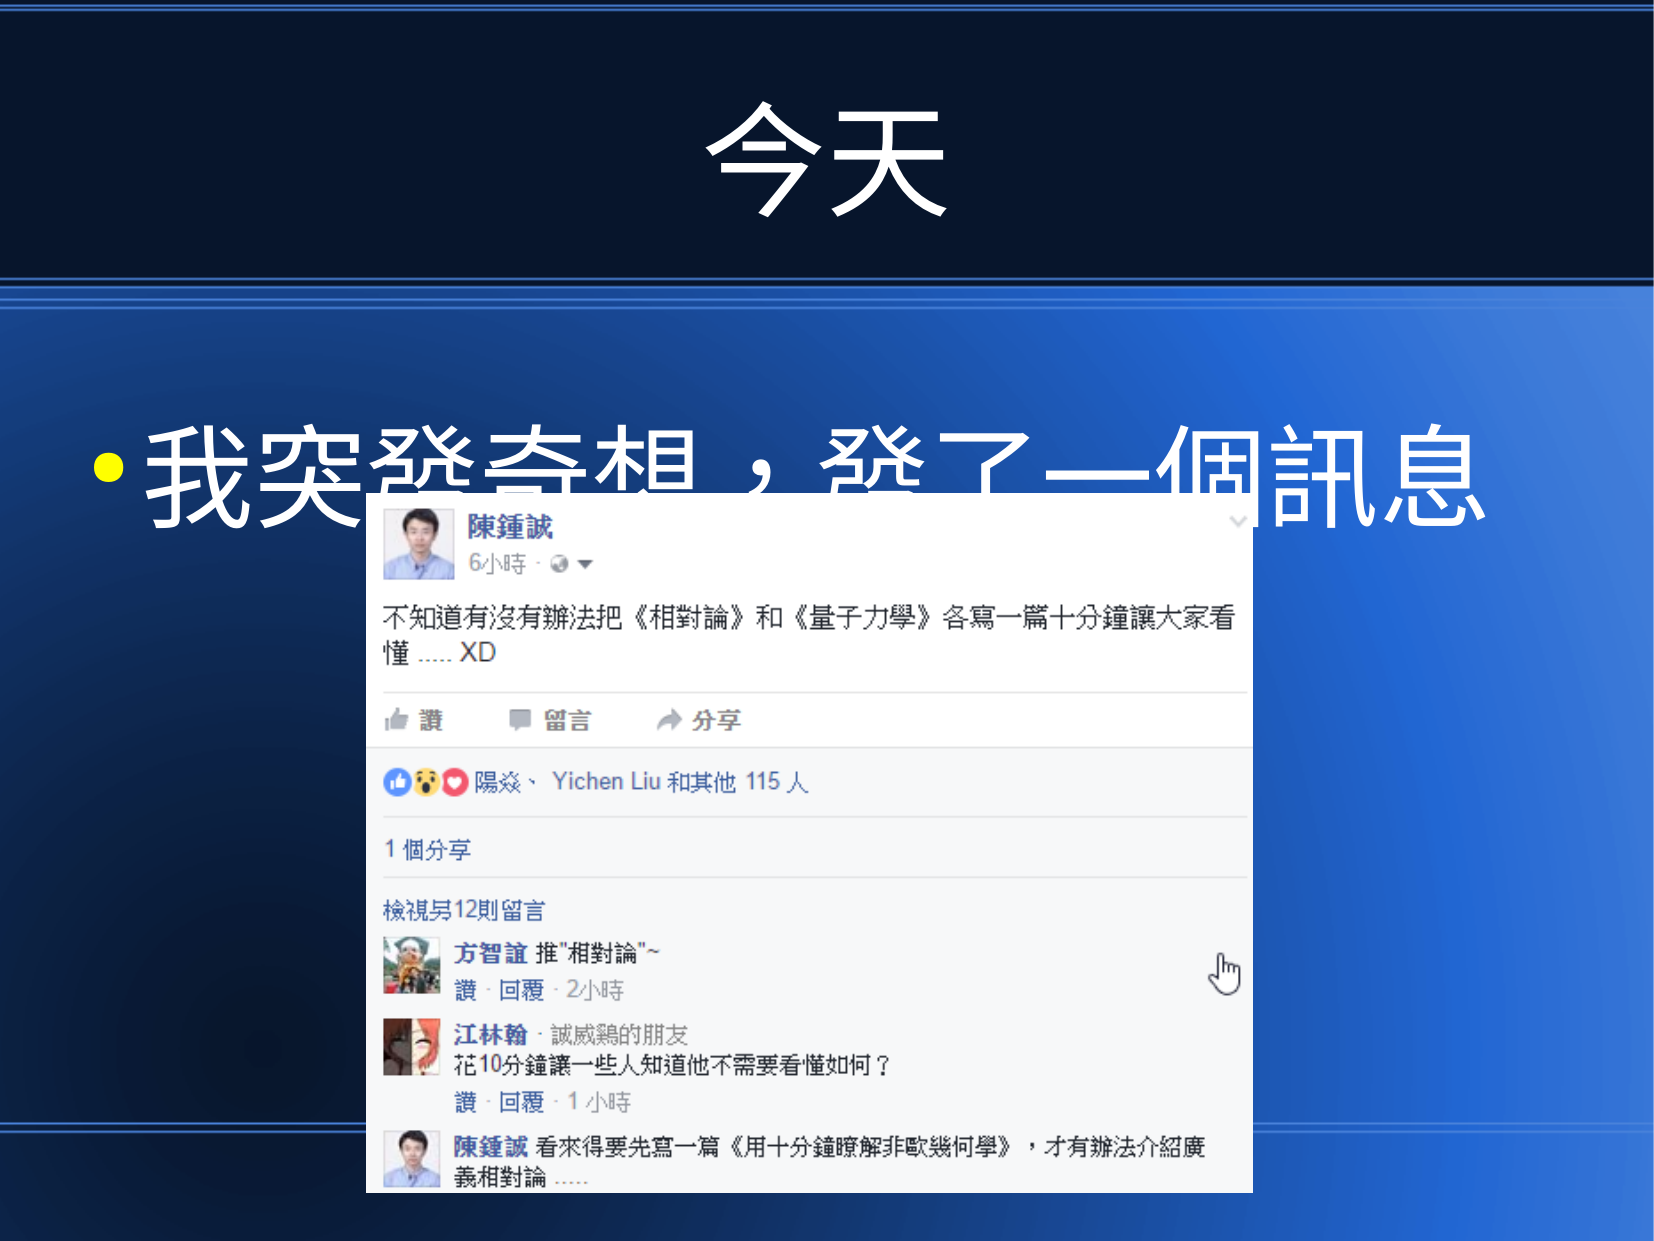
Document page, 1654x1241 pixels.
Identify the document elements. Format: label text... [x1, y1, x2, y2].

list 我突發奇想，發了一個訊息 [70, 307, 1560, 1241]
picture [0, 0, 1654, 1241]
picture [366, 493, 1253, 1193]
title 今天 [82, 49, 1571, 257]
